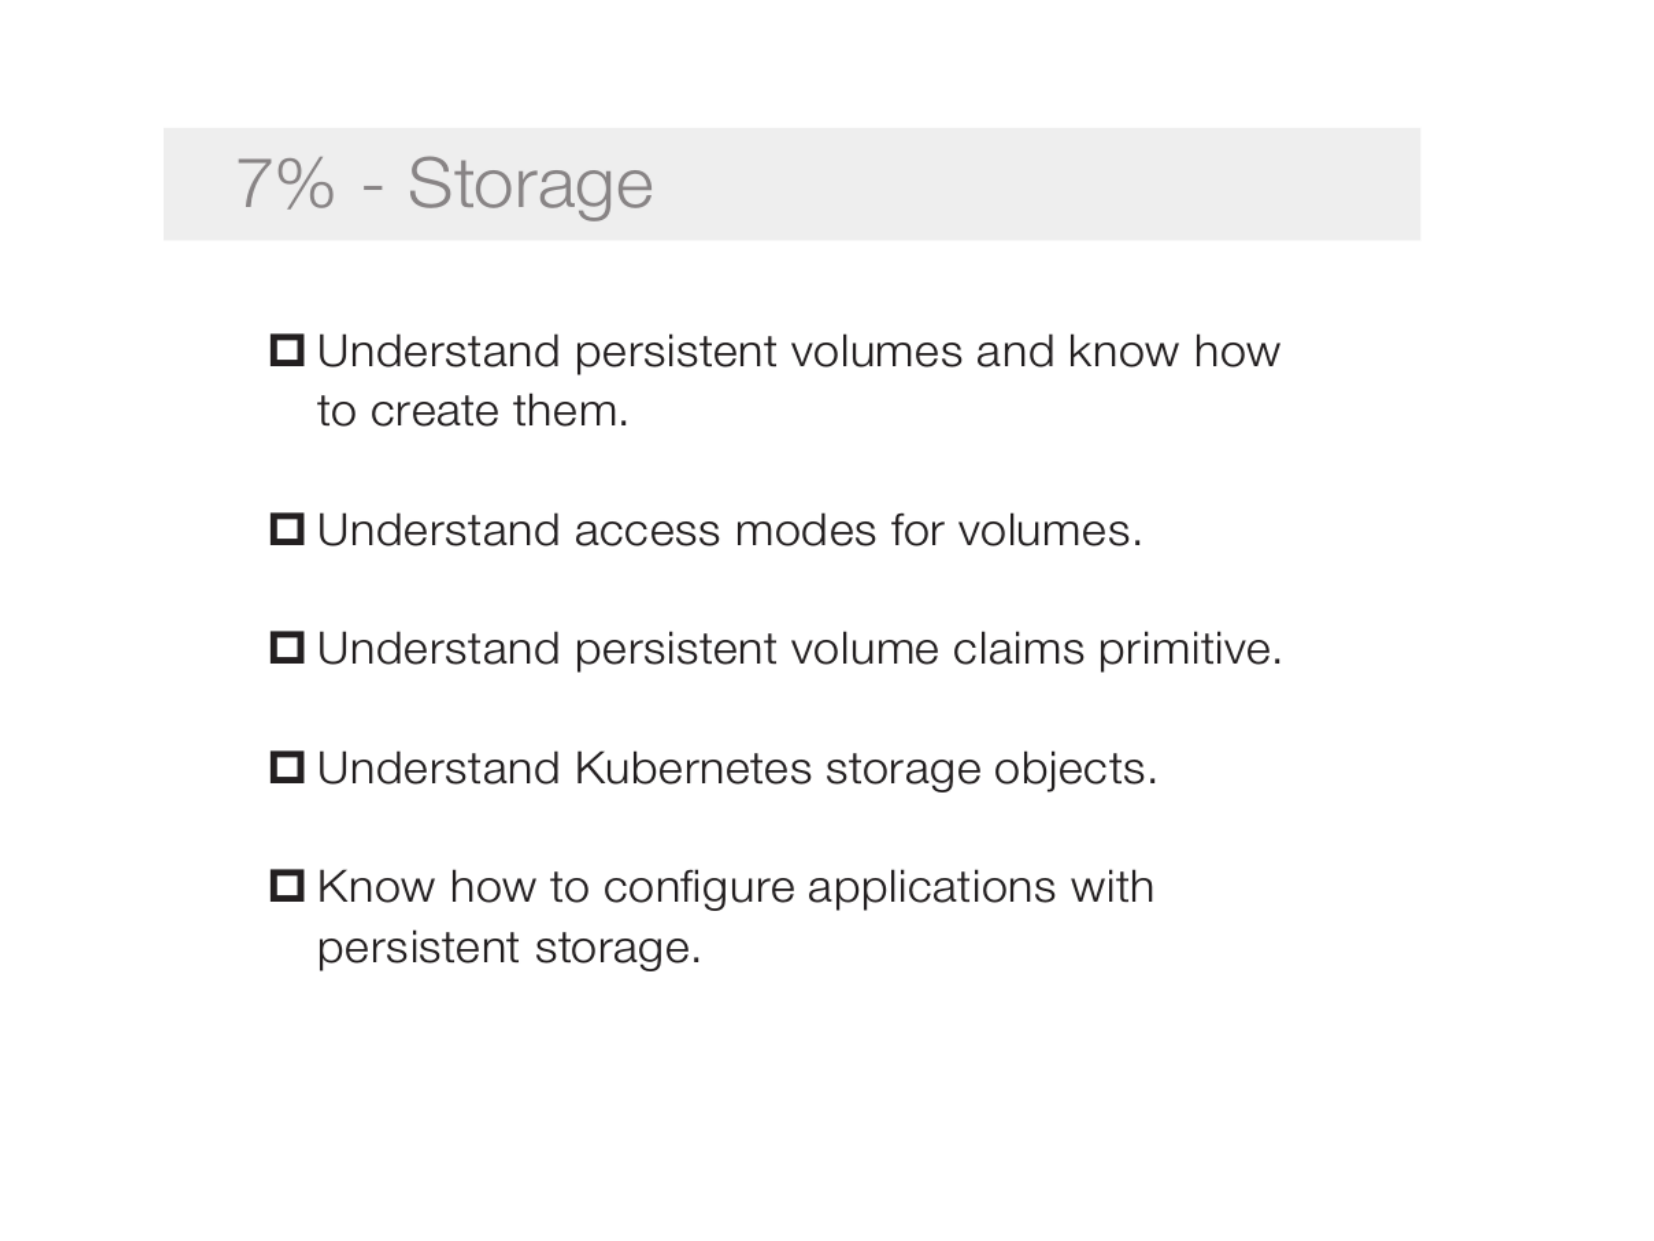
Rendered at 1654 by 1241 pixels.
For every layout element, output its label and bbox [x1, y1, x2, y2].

picture [157, 119, 1441, 991]
